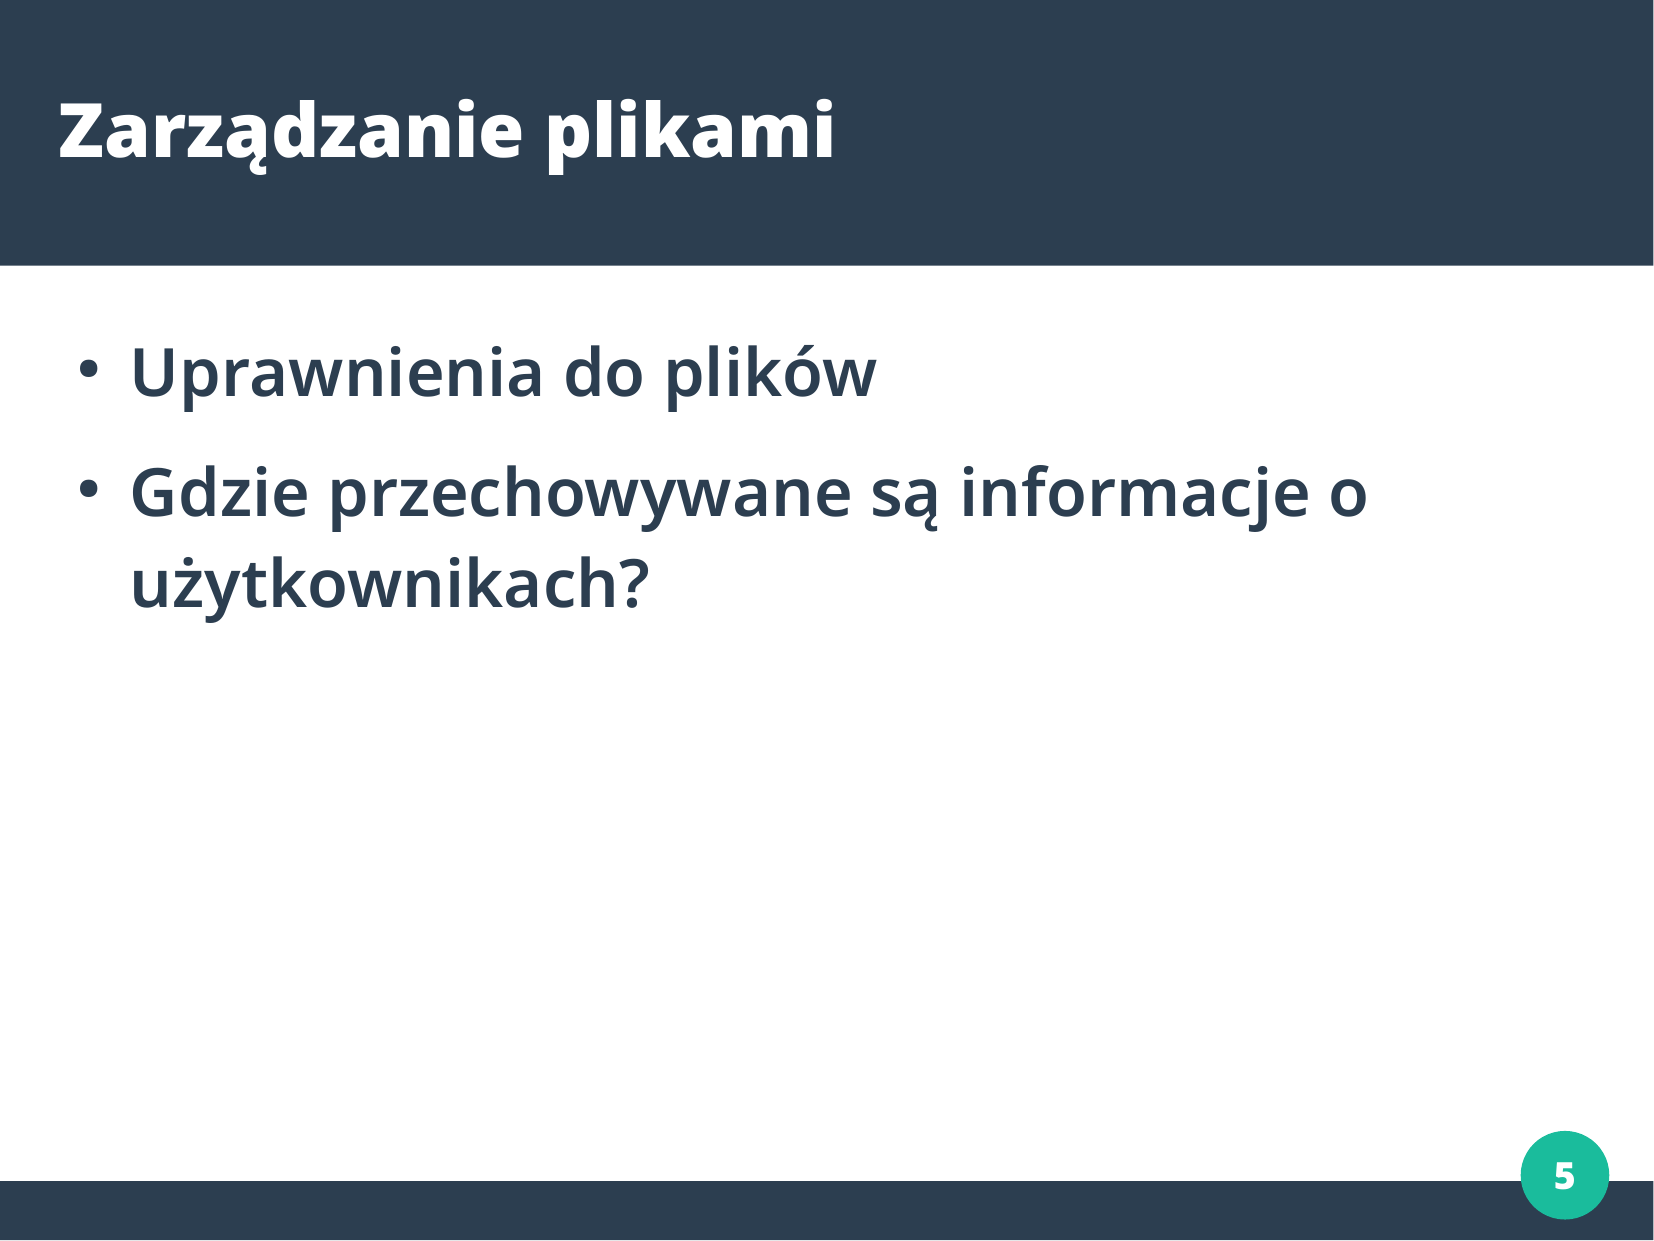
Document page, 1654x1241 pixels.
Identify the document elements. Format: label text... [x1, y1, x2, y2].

list Uprawnienia do plików Gdzie przechowywane są informacje o użytkownikach? [59, 324, 1595, 1152]
title Zarządzanie plikami [59, 49, 1595, 207]
